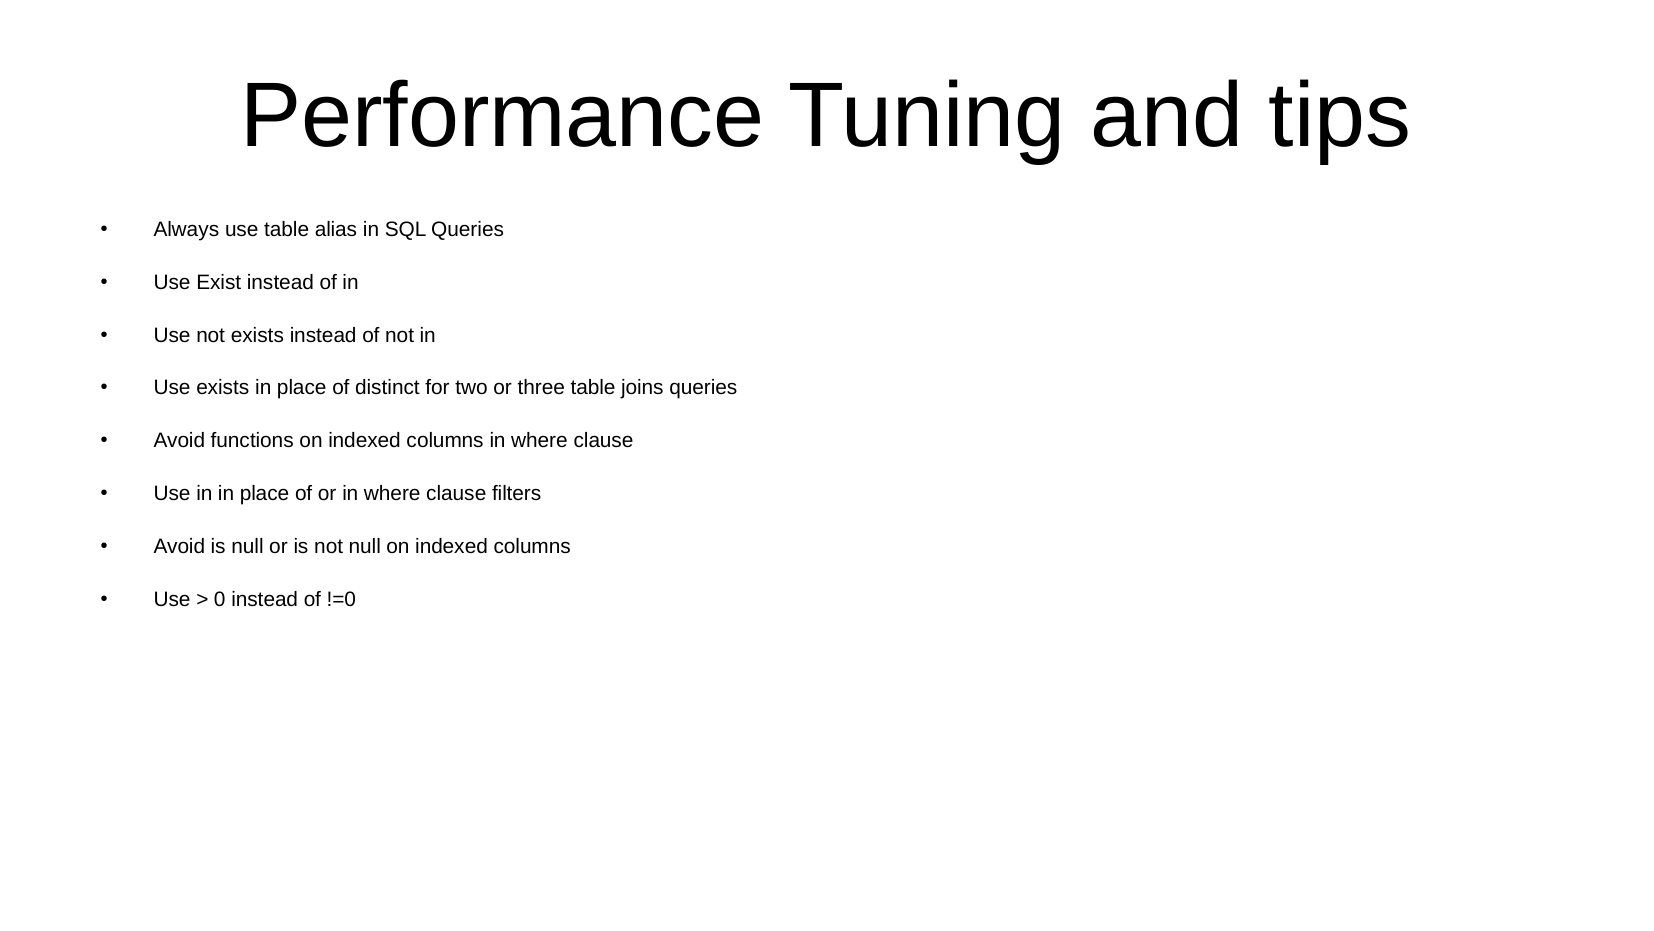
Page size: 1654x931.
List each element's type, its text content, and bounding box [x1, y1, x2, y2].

title Performance Tuning and tips [82, 37, 1571, 193]
list Always use table alias in SQL Queries Use Exist instead of in Use not exists instead of not in Use exists in place of distinct for two or three table joins queries Avoid functions on indexed columns in where clause Use in in place of or in where clause filters Avoid is null or is not null on indexed columns Use > 0 instead of !=0 [82, 217, 1571, 758]
